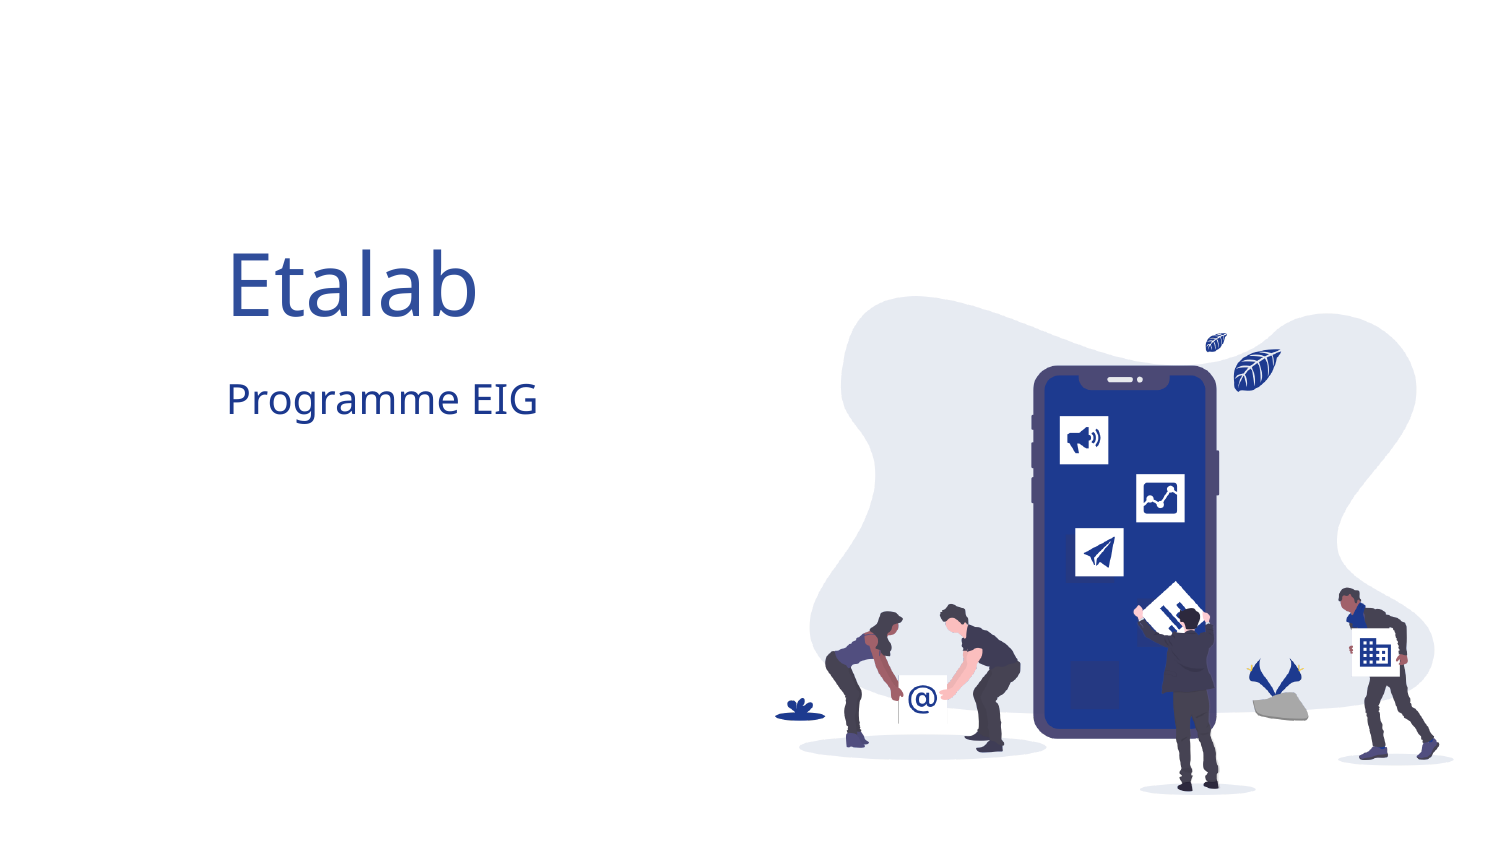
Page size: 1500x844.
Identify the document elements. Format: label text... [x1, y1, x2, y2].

title Etalab [221, 52, 1127, 339]
picture [775, 296, 1454, 795]
list Programme EIG [221, 368, 742, 467]
